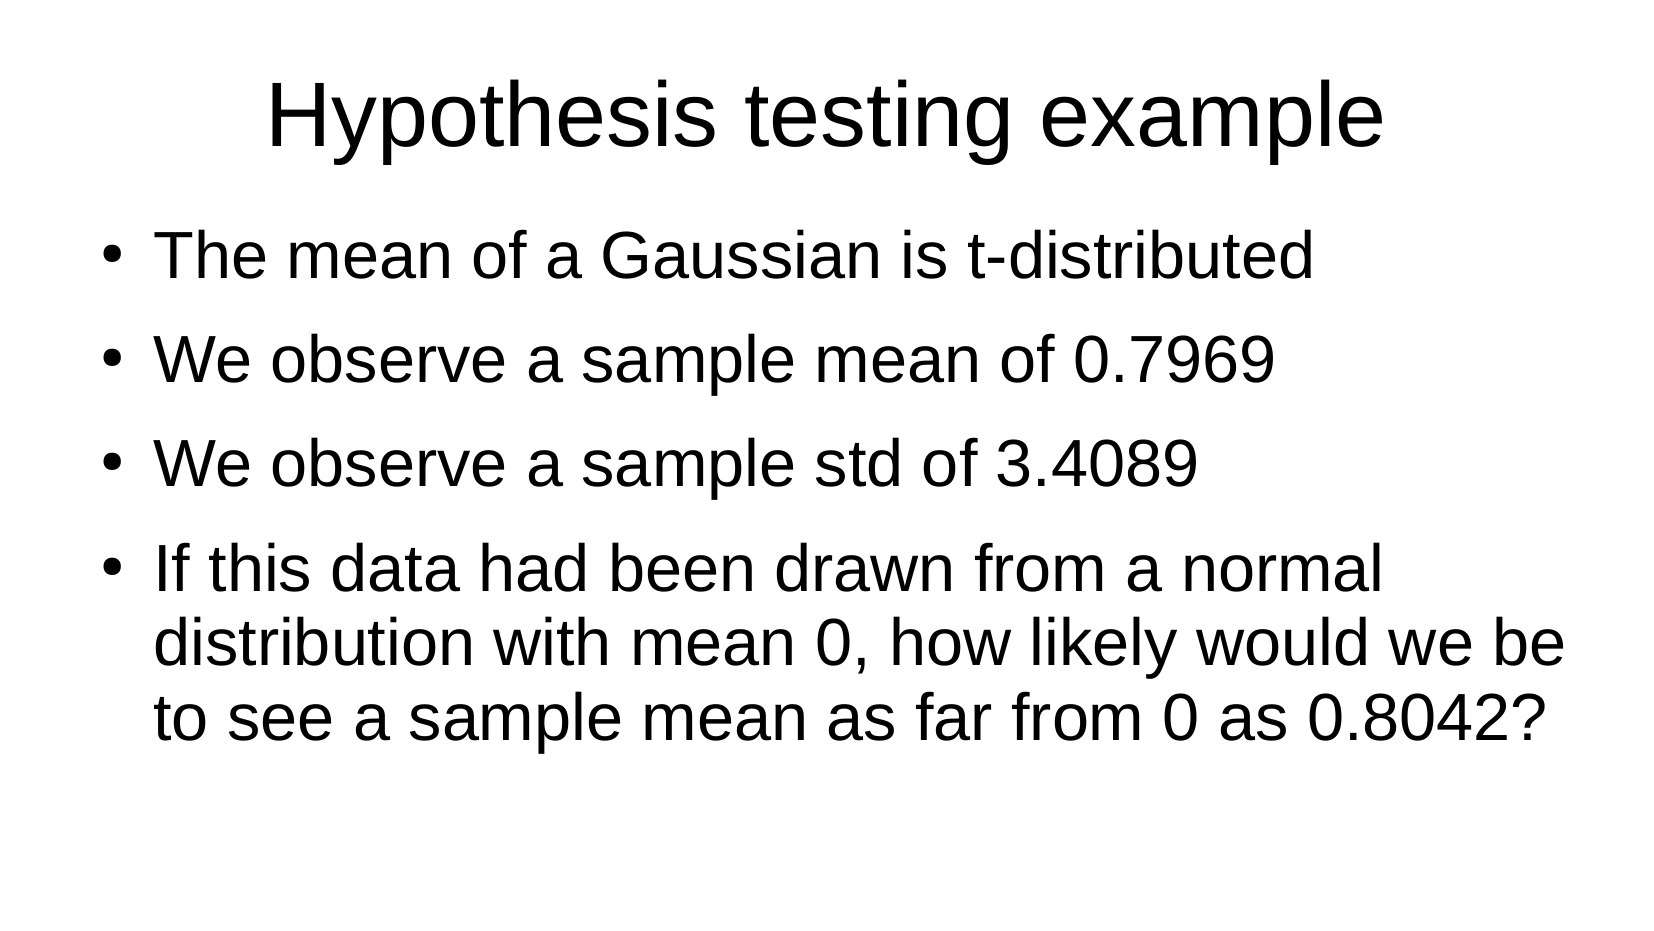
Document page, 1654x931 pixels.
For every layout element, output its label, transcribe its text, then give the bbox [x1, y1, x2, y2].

list The mean of a Gaussian is t-distributed We observe a sample mean of 0.7969 We observe a sample std of 3.4089 If this data had been drawn from a normal distribution with mean 0, how likely would we be to see a sample mean as far from 0 as 0.8042? [82, 217, 1571, 758]
title Hypothesis testing example [82, 37, 1571, 193]
